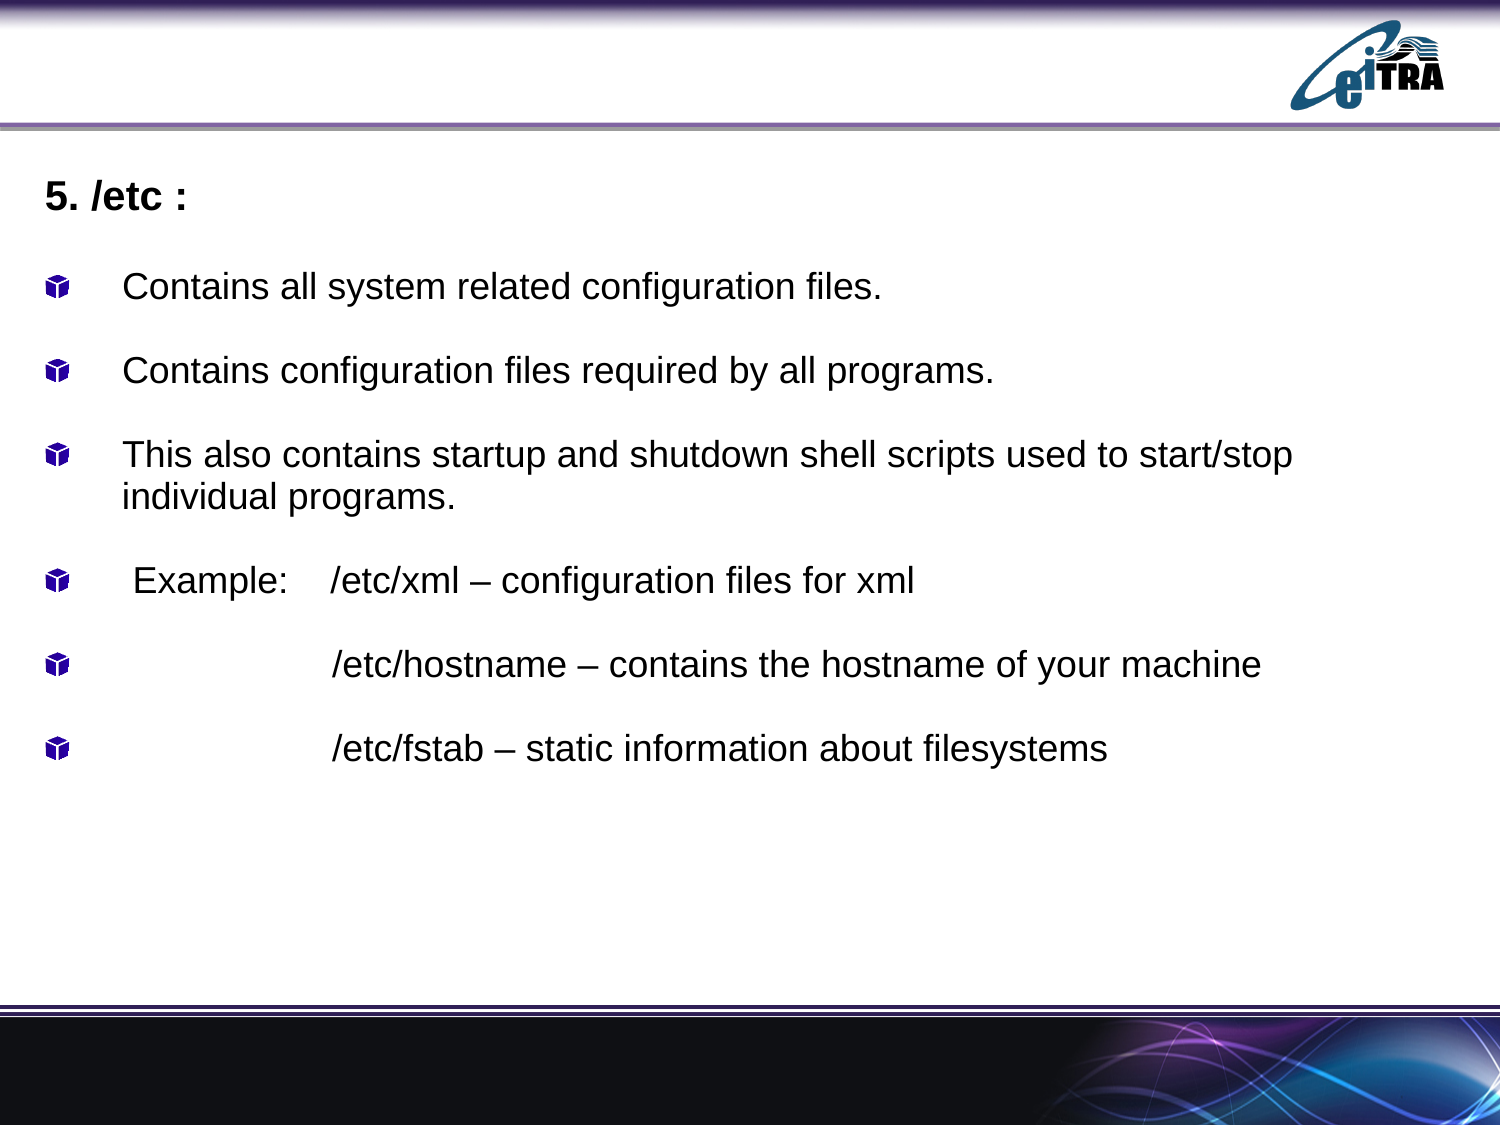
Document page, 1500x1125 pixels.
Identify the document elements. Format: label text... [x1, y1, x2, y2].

text_box 5. /etc : Contains all system related configuration files. Contains configuration files required by all programs. This also contains startup and shutdown shell scripts used to start/stop individual programs. Example: /etc/xml – configuration files for xml /etc/hostname – contains the hostname of your machine /etc/fstab – static information about filesystems [30, 164, 1456, 854]
picture [0, 0, 1500, 146]
picture [0, 1005, 1500, 1125]
